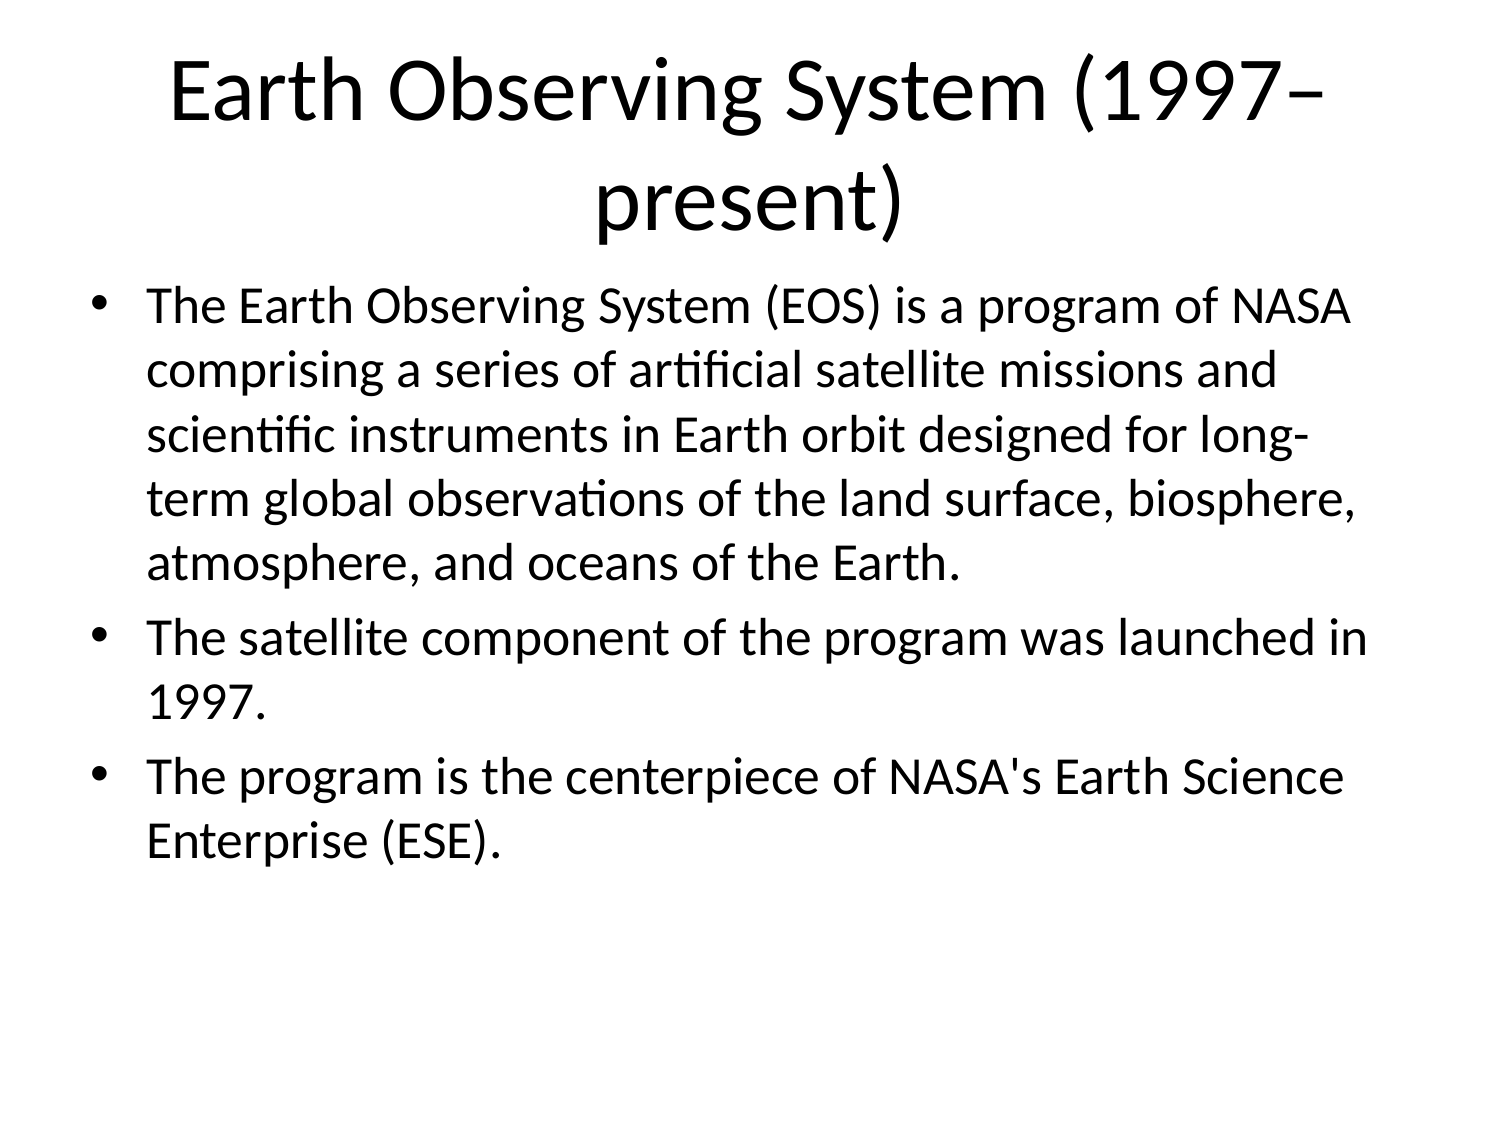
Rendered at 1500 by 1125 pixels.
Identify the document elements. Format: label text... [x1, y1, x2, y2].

title Earth Observing System (1997–present) [75, 45, 1425, 233]
list The Earth Observing System (EOS) is a program of NASA comprising a series of artificial satellite missions and scientific instruments in Earth orbit designed for long-term global observations of the land surface, biosphere, atmosphere, and oceans of the Earth. The satellite component of the program was launched in 1997. The program is the centerpiece of NASA's Earth Science Enterprise (ESE). [75, 262, 1425, 1005]
